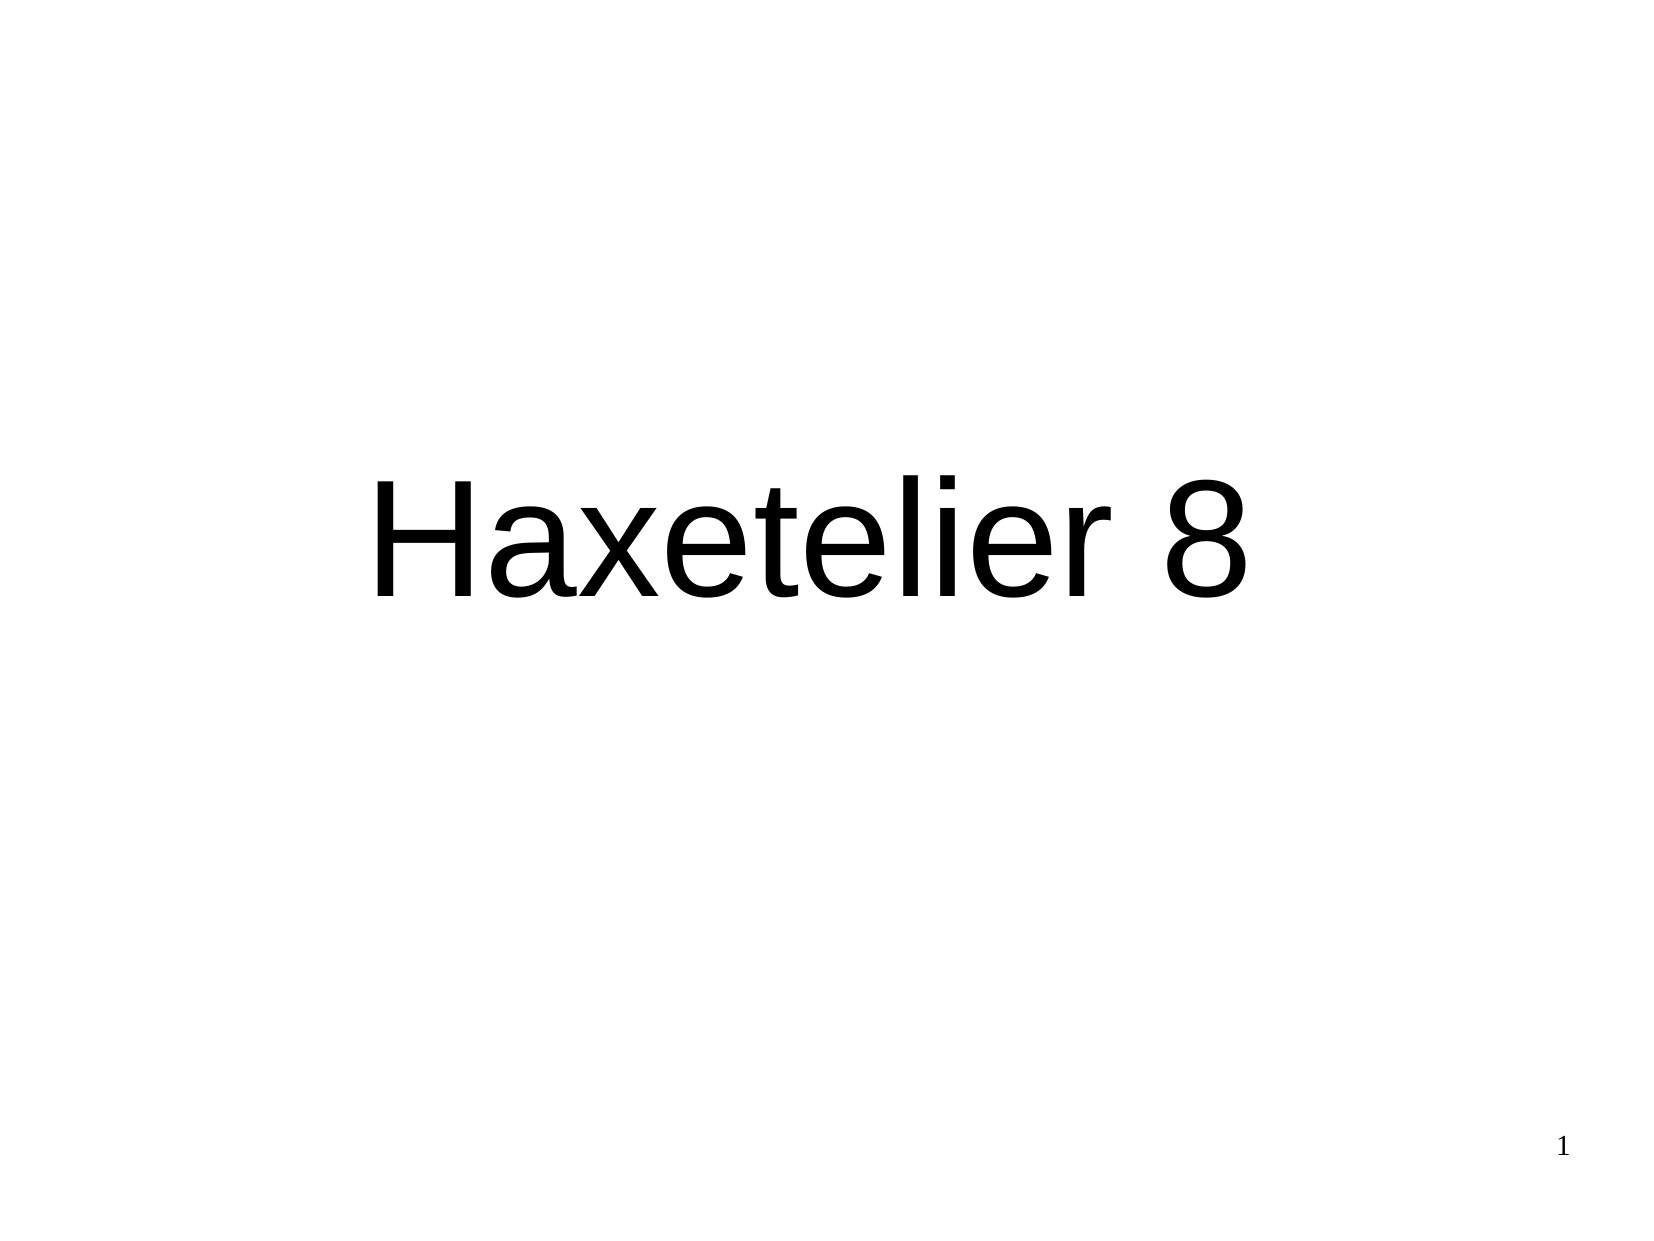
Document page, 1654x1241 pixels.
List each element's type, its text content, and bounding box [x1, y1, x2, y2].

text_box Haxetelier 8 [349, 437, 1269, 639]
